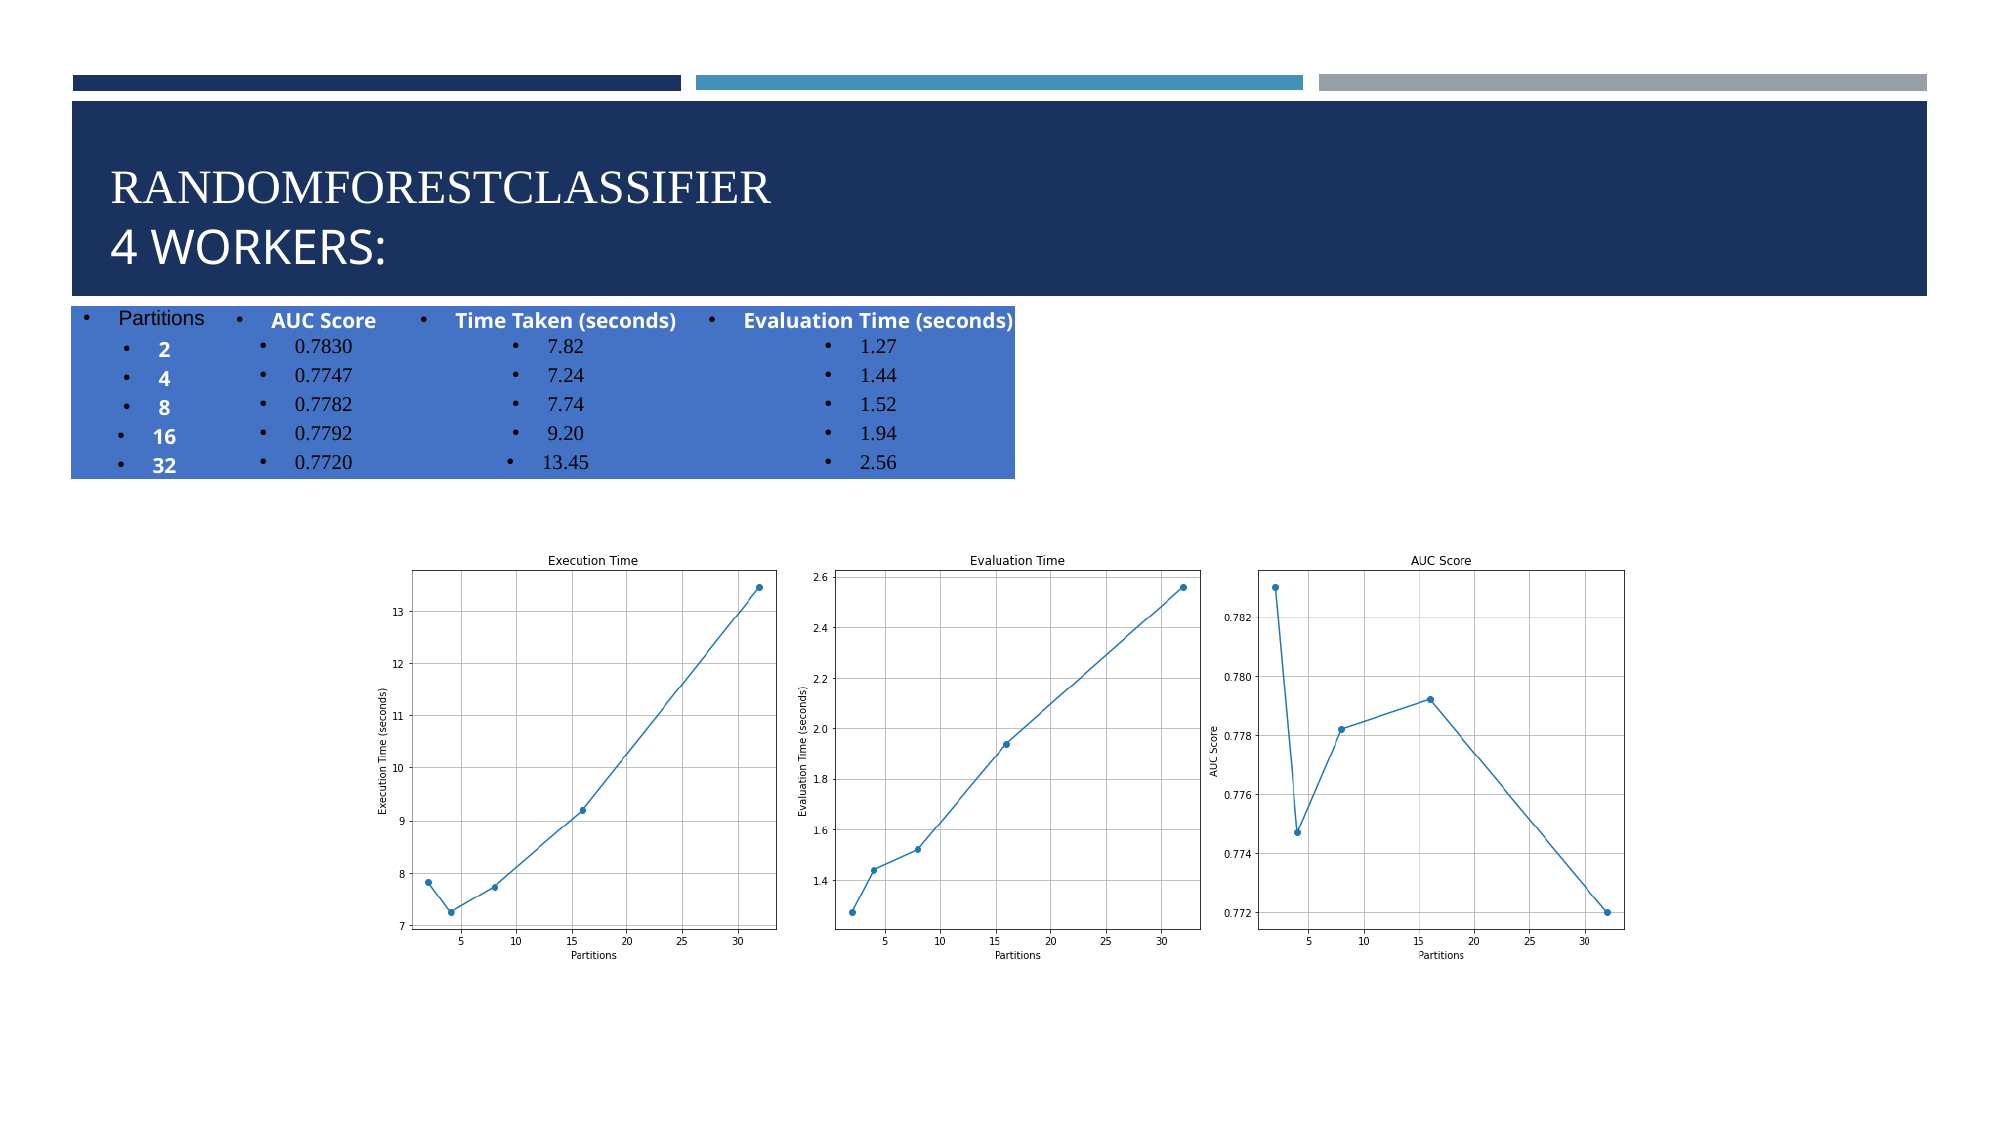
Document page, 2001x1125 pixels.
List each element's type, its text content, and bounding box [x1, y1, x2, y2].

table_cell 7.74 [390, 393, 706, 422]
table_cell 1.52 [706, 393, 1015, 422]
title RandomForestClassifier 4 workers: [95, 115, 1905, 282]
table_cell 0.7747 [222, 364, 390, 393]
table_cell 0.7792 [222, 422, 390, 450]
table_header AUC Score [222, 306, 390, 335]
table_cell 8 [71, 393, 222, 422]
table_cell 13.45 [390, 450, 706, 479]
table_cell 2.56 [706, 450, 1015, 479]
table_cell 32 [71, 450, 222, 479]
table_cell 9.20 [390, 422, 706, 450]
picture [371, 548, 1629, 966]
table_cell 16 [71, 422, 222, 450]
table_cell 1.44 [706, 364, 1015, 393]
table_header Time Taken (seconds) [390, 306, 706, 335]
table_cell 2 [71, 335, 222, 364]
table_cell 7.24 [390, 364, 706, 393]
table_cell 7.82 [390, 335, 706, 364]
table_cell 0.7830 [222, 335, 390, 364]
table_cell 0.7782 [222, 393, 390, 422]
table_header Evaluation Time (seconds) [706, 306, 1015, 335]
table_cell 1.94 [706, 422, 1015, 450]
table_cell 1.27 [706, 335, 1015, 364]
table_header Partitions [71, 306, 222, 335]
table_cell 0.7720 [222, 450, 390, 479]
table_cell 4 [71, 364, 222, 393]
